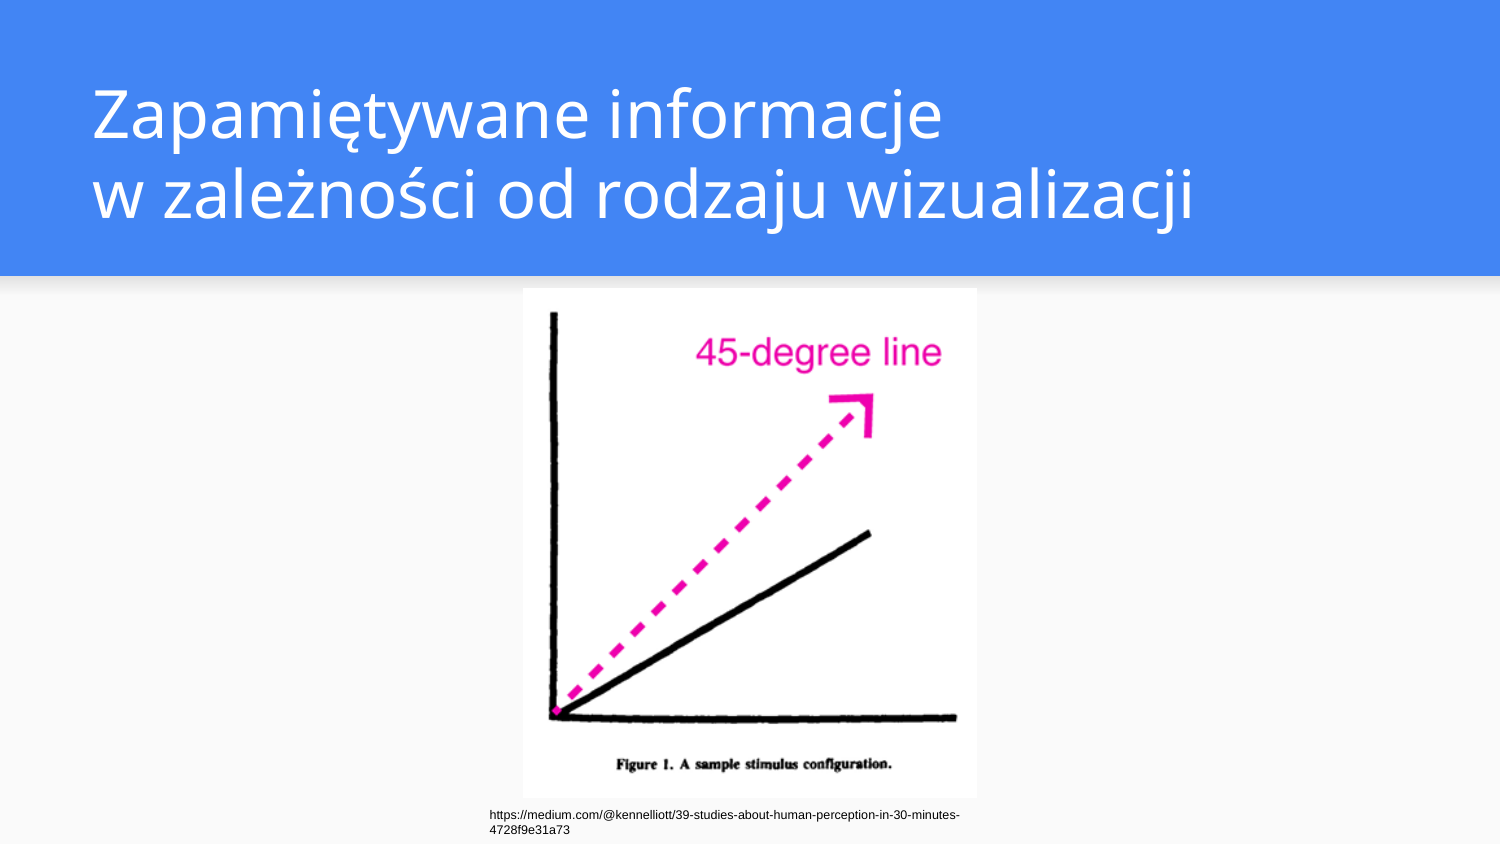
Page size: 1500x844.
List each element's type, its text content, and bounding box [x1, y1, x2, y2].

title Zapamiętywane informacje w zależności od rodzaju wizualizacji [77, 35, 1427, 248]
picture [523, 288, 977, 792]
text_box https://medium.com/@kennelliott/39-studies-about-human-perception-in-30-minutes-4728f9e31a73 [474, 792, 1054, 828]
